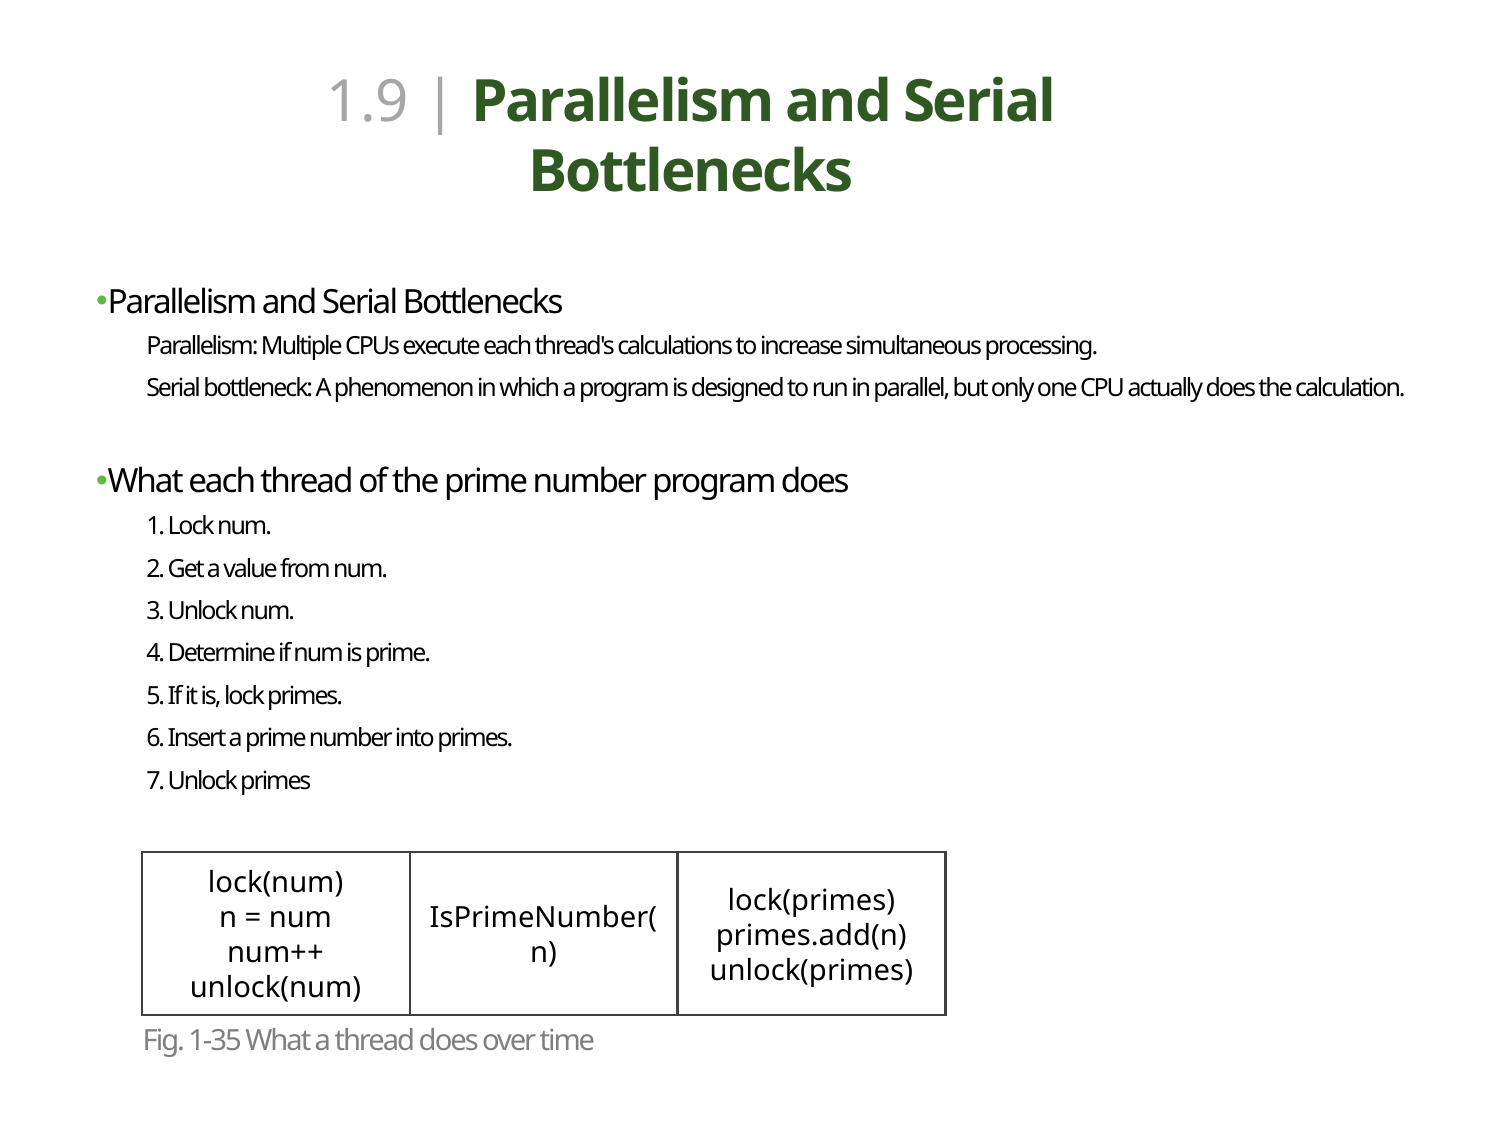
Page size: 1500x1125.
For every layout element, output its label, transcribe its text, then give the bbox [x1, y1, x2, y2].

text_box IsPrimeNumber(n) [410, 852, 677, 1015]
text_box Parallelism: Multiple CPUs execute each thread's calculations to increase simultaneous processing. Serial bottleneck: A phenomenon in which a program is designed to run in parallel, but only one CPU actually does the calculation. [131, 321, 1366, 411]
text_box lock(num) n = num num++ unlock(num) [142, 852, 410, 1013]
text_box What each thread of the prime number program does [81, 432, 1422, 503]
text_box 1.9 | Parallelism and Serial Bottlenecks [165, 89, 1216, 176]
text_box 1. Lock num. 2. Get a value from num. 3. Unlock num. 4. Determine if num is prime. 5. If it is, lock primes. 6. Insert a prime number into primes. 7. Unlock primes [131, 502, 510, 806]
text_box lock(primes) primes.add(n) unlock(primes) [677, 852, 945, 1015]
text_box Fig. 1-35 What a thread does over time [127, 1013, 622, 1065]
text_box Parallelism and Serial Bottlenecks [81, 252, 1422, 323]
